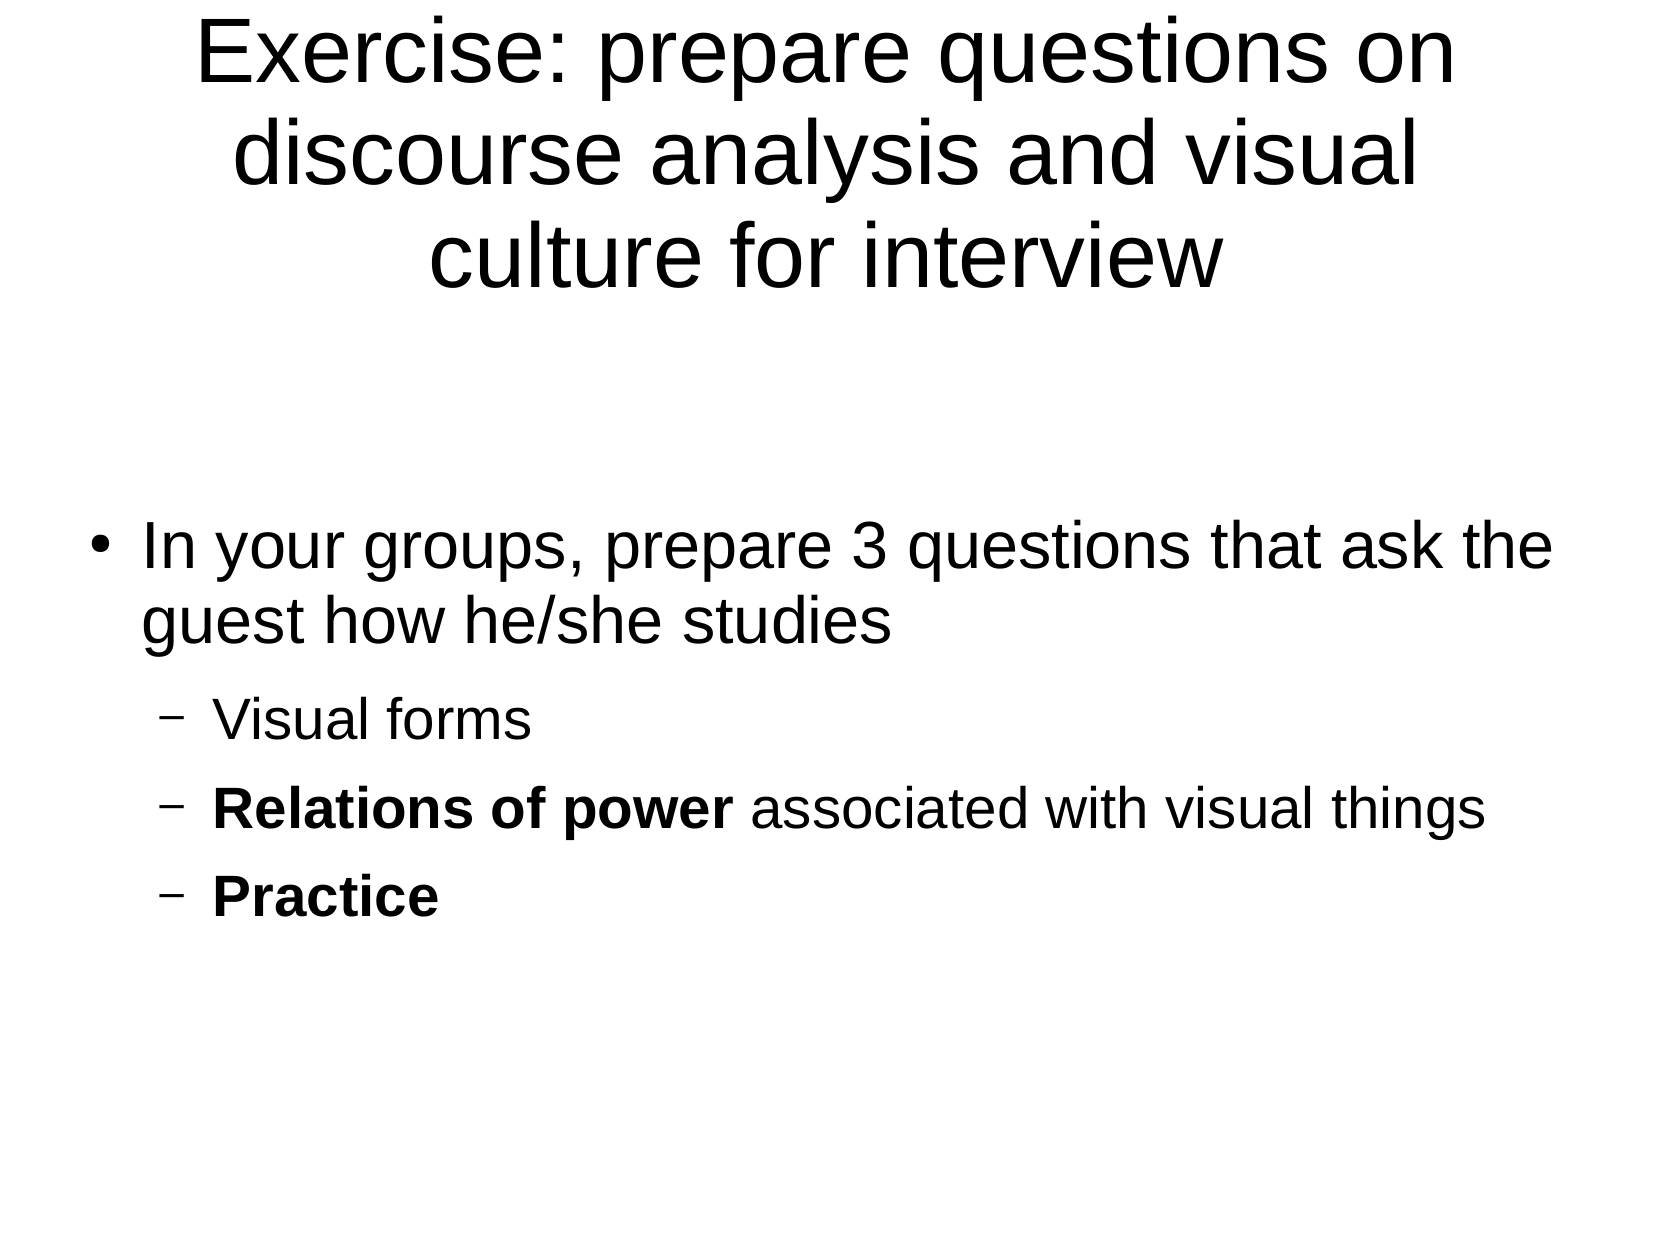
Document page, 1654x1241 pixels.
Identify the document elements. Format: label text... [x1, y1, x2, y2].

title Exercise: prepare questions on discourse analysis and visual culture for interview [82, 0, 1571, 308]
list In your groups, prepare 3 questions that ask the guest how he/she studies Visual forms Relations of power associated with visual things Practice [70, 507, 1560, 1228]
